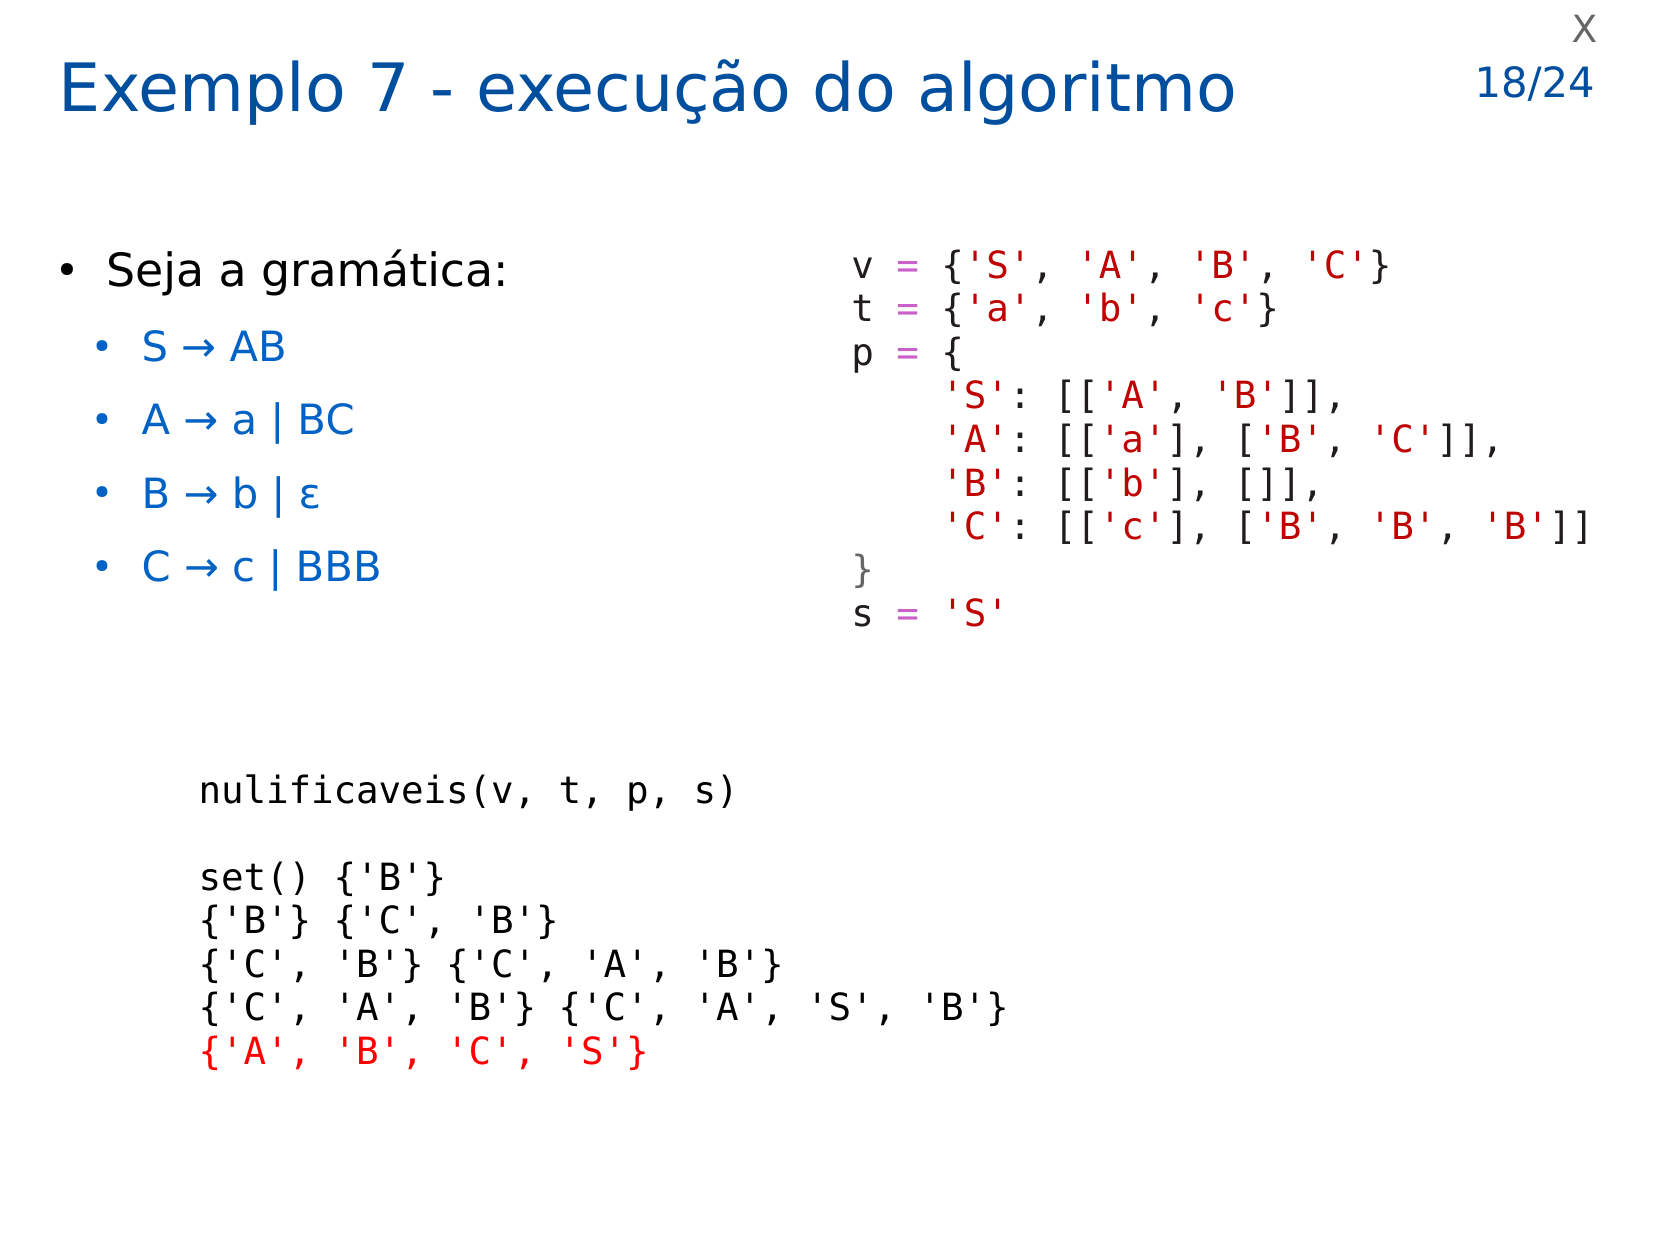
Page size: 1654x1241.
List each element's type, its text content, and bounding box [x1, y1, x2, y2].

text_box nulificaveis(v, t, p, s) set() {'B'} {'B'} {'C', 'B'} {'C', 'B'} {'C', 'A', 'B'} {'C', 'A', 'B'} {'C', 'A', 'S', 'B'} {'A', 'B', 'C', 'S'} [183, 761, 1024, 1081]
title Exemplo 7 - execução do algoritmo [59, 29, 1625, 148]
list Seja a gramática: S → AB A → a | BC B → b | ε C → c | BBB [59, 236, 1595, 1211]
text_box X [1375, 0, 1613, 64]
text_box v = {'S', 'A', 'B', 'C'} t = {'a', 'b', 'c'} p = { 'S': [['A', 'B']], 'A': [['a'], ['B', 'C']], 'B': [['b'], []], 'C': [['c'], ['B', 'B', 'B']] } s = 'S' [836, 236, 1609, 730]
